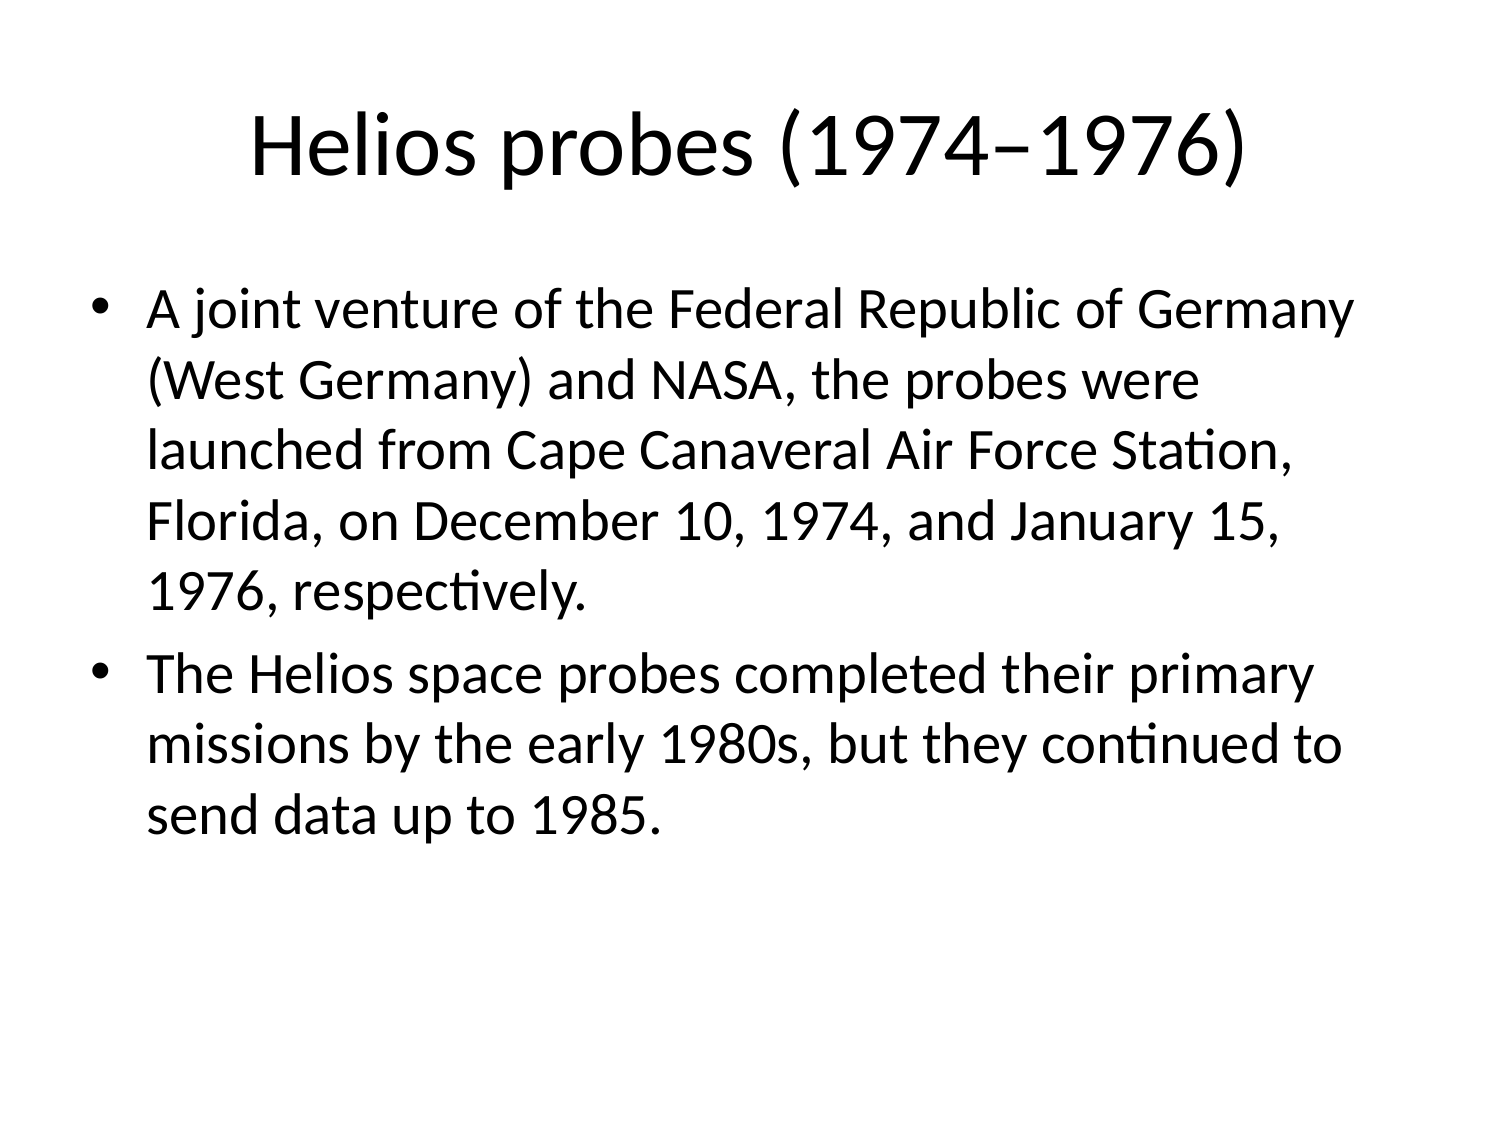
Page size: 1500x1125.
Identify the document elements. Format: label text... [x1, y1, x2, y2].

list A joint venture of the Federal Republic of Germany (West Germany) and NASA, the probes were launched from Cape Canaveral Air Force Station, Florida, on December 10, 1974, and January 15, 1976, respectively. The Helios space probes completed their primary missions by the early 1980s, but they continued to send data up to 1985. [75, 262, 1425, 1005]
title Helios probes (1974–1976) [75, 45, 1425, 233]
